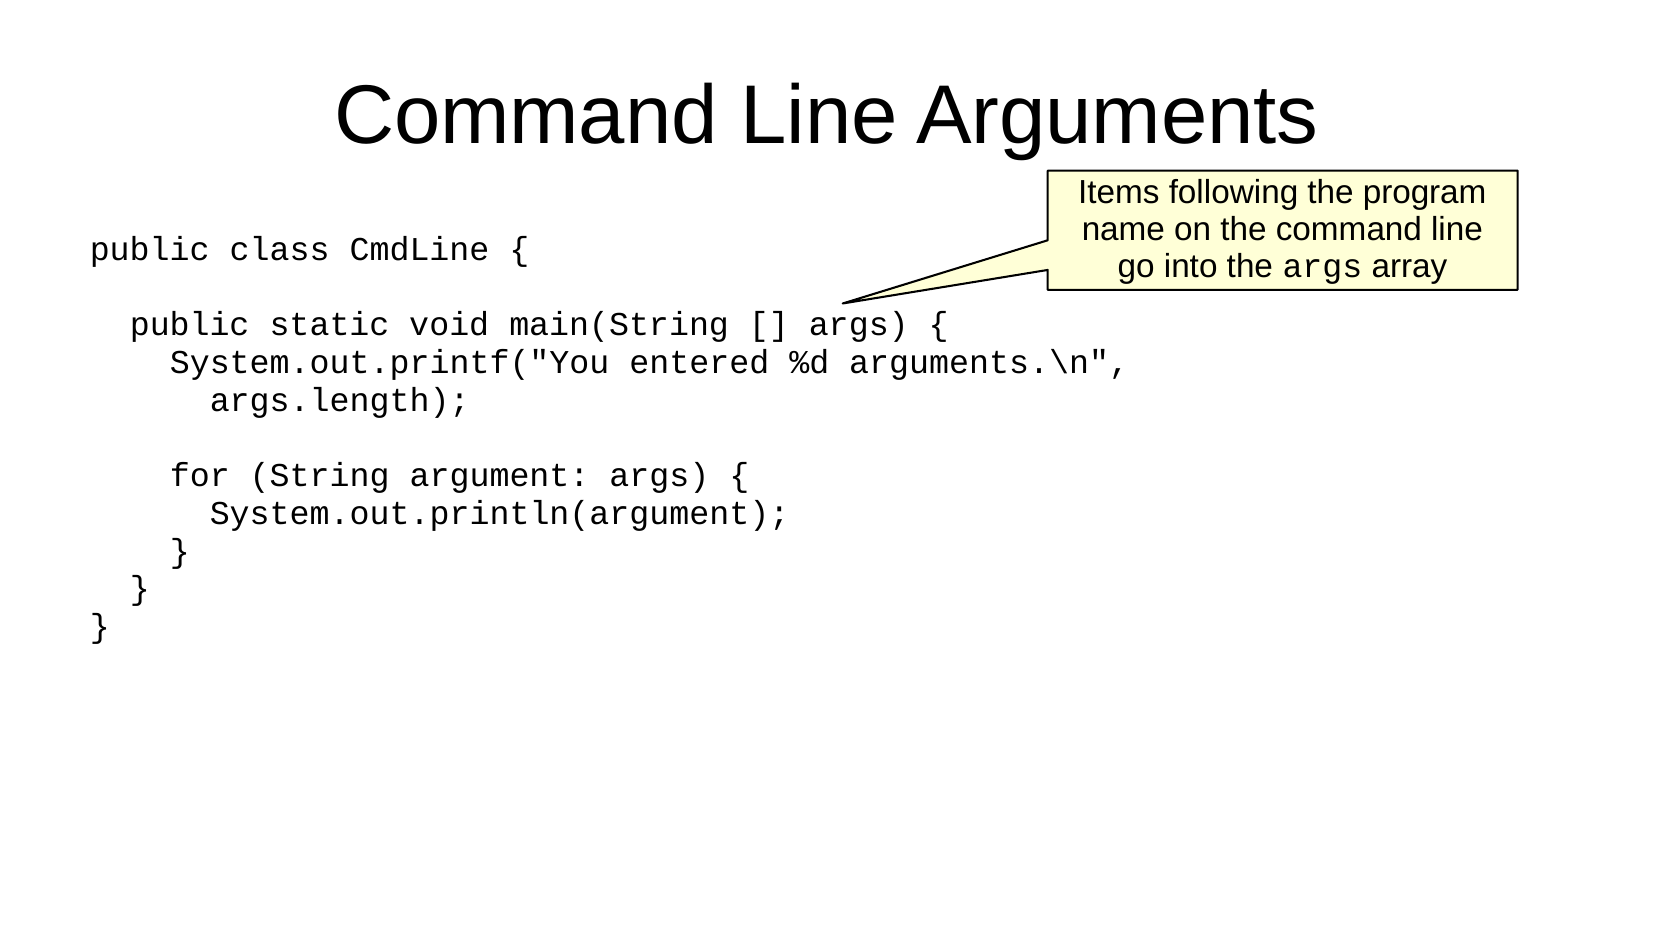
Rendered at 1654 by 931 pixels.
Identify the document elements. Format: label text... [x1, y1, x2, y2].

title Command Line Arguments [82, 37, 1571, 193]
text_box Items following the program name on the command line go into the args array [842, 170, 1518, 304]
text_box public class CmdLine { public static void main(String [] args) { System.out.printf("You entered %d arguments.\n", args.length); for (String argument: args) { System.out.println(argument); } } } [75, 225, 1145, 655]
